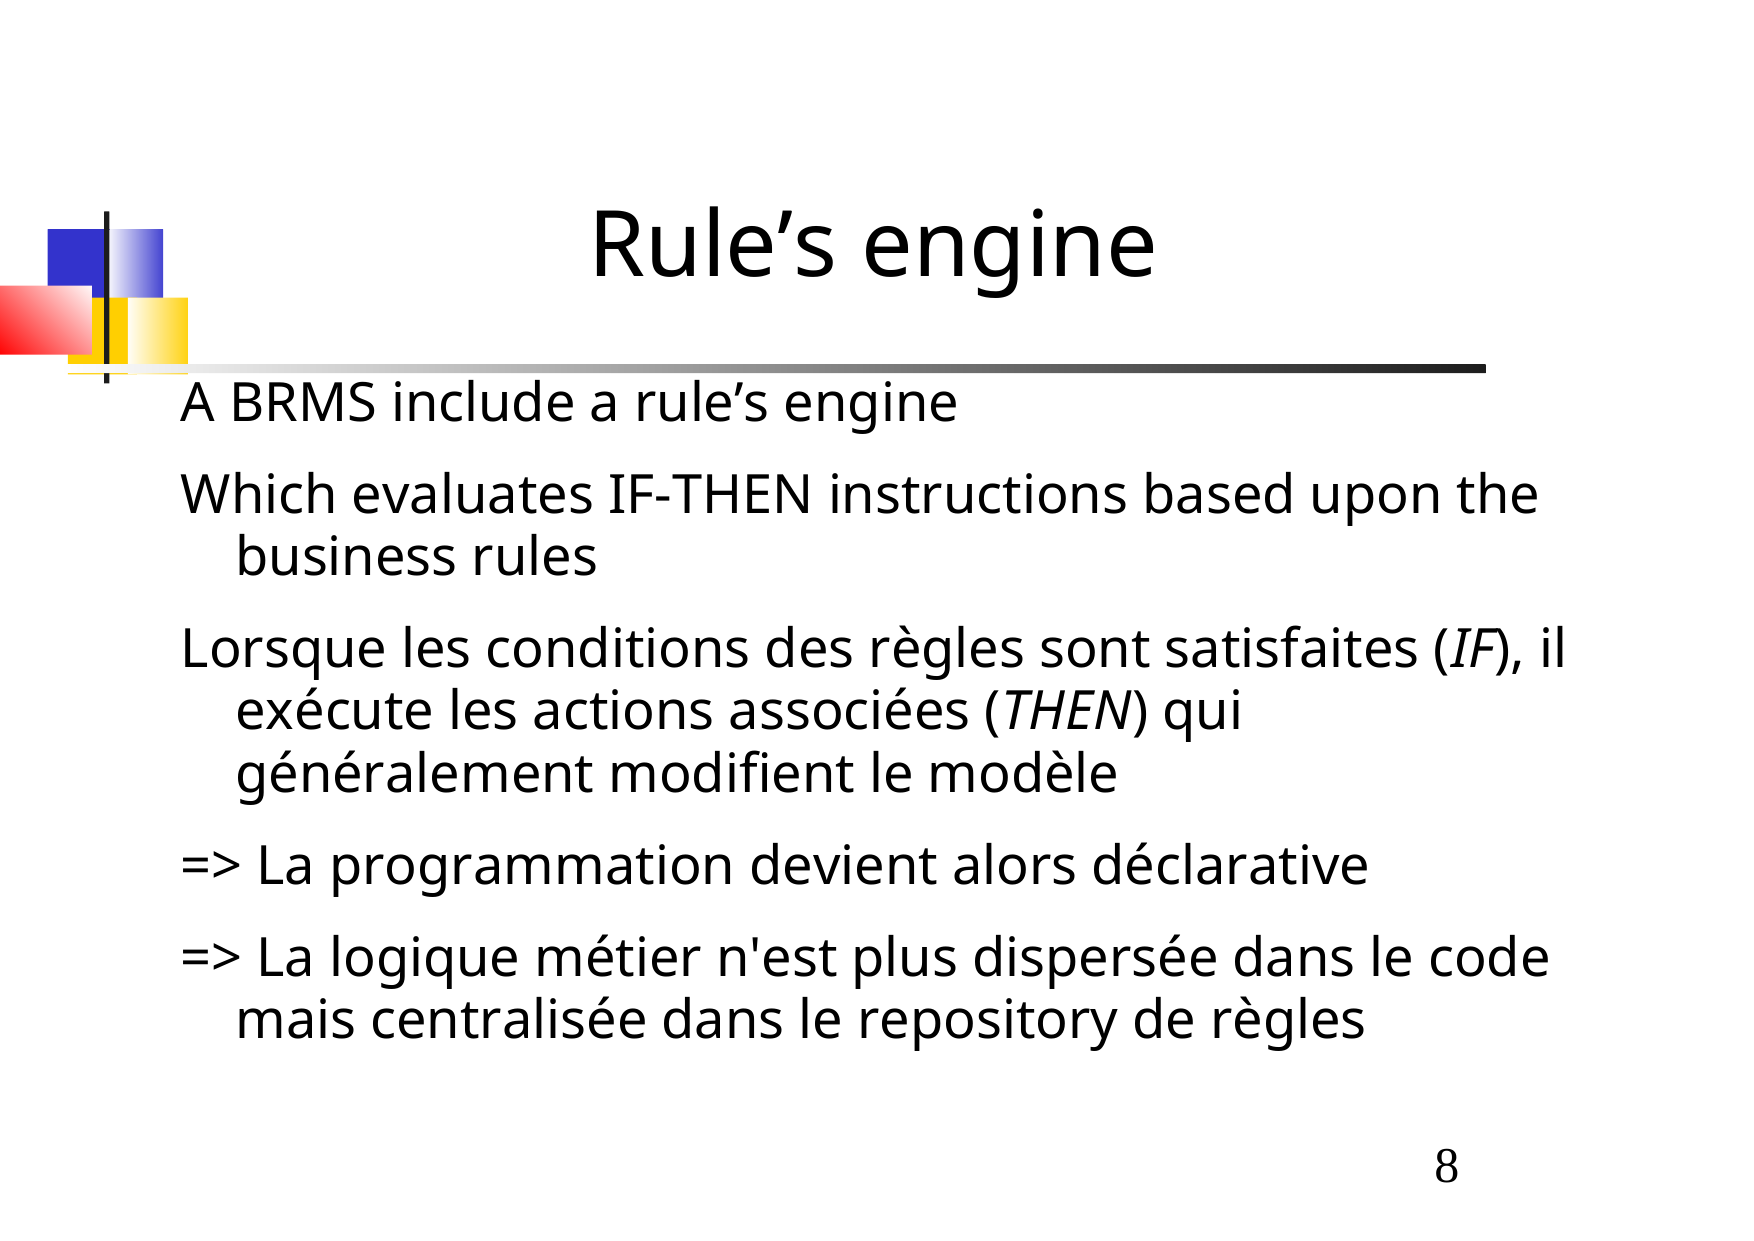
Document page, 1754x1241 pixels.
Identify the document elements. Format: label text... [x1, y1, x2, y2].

list A BRMS include a rule’s engine Which evaluates IF-THEN instructions based upon the business rules Lorsque les conditions des règles sont satisfaites (IF), il exécute les actions associées (THEN) qui généralement modifient le modèle => La programmation devient alors déclarative => La logique métier n'est plus dispersée dans le code mais centralisée dans le repository de règles [179, 371, 1569, 1116]
title Rule’s engine [179, 147, 1569, 344]
